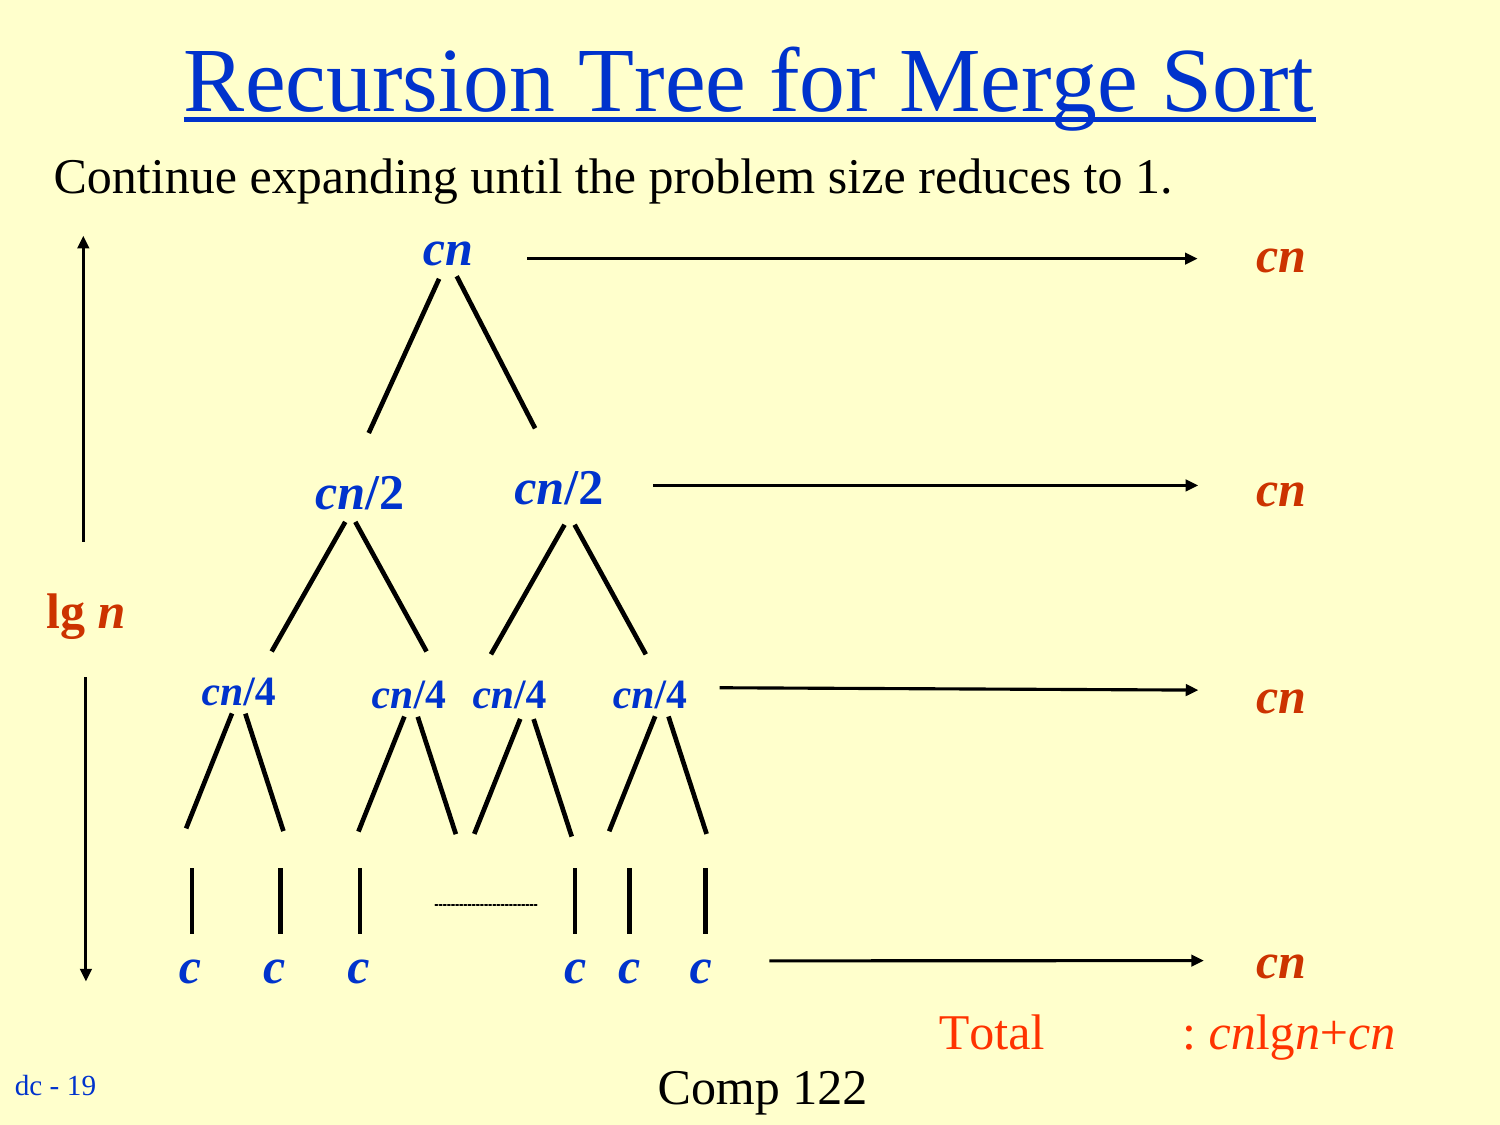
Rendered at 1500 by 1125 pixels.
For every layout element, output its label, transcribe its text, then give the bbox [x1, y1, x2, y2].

text_box Continue expanding until the problem size reduces to 1. [38, 135, 1189, 212]
text_box cn/4 [186, 656, 291, 722]
text_box c [603, 925, 656, 1001]
text_box cn [1241, 448, 1322, 525]
title Recursion Tree for Merge Sort [0, 0, 1500, 150]
text_box c [674, 925, 727, 1001]
text_box c [332, 925, 385, 1001]
text_box cn/4 [356, 659, 457, 725]
text_box cn/2 [499, 446, 619, 522]
text_box cn/2 [300, 451, 420, 527]
text_box c [248, 925, 301, 1001]
text_box c [164, 925, 217, 1001]
text_box c [549, 925, 602, 1001]
text_box cn [408, 207, 488, 284]
text_box lg n [31, 571, 141, 647]
text_box cn/4 [598, 659, 703, 725]
text_box cn [1241, 214, 1322, 291]
text_box cn [1241, 921, 1322, 991]
text_box cn/4 [457, 659, 562, 725]
text_box Total : cnlgn+cn [924, 991, 1411, 1068]
text_box cn [1241, 655, 1322, 731]
